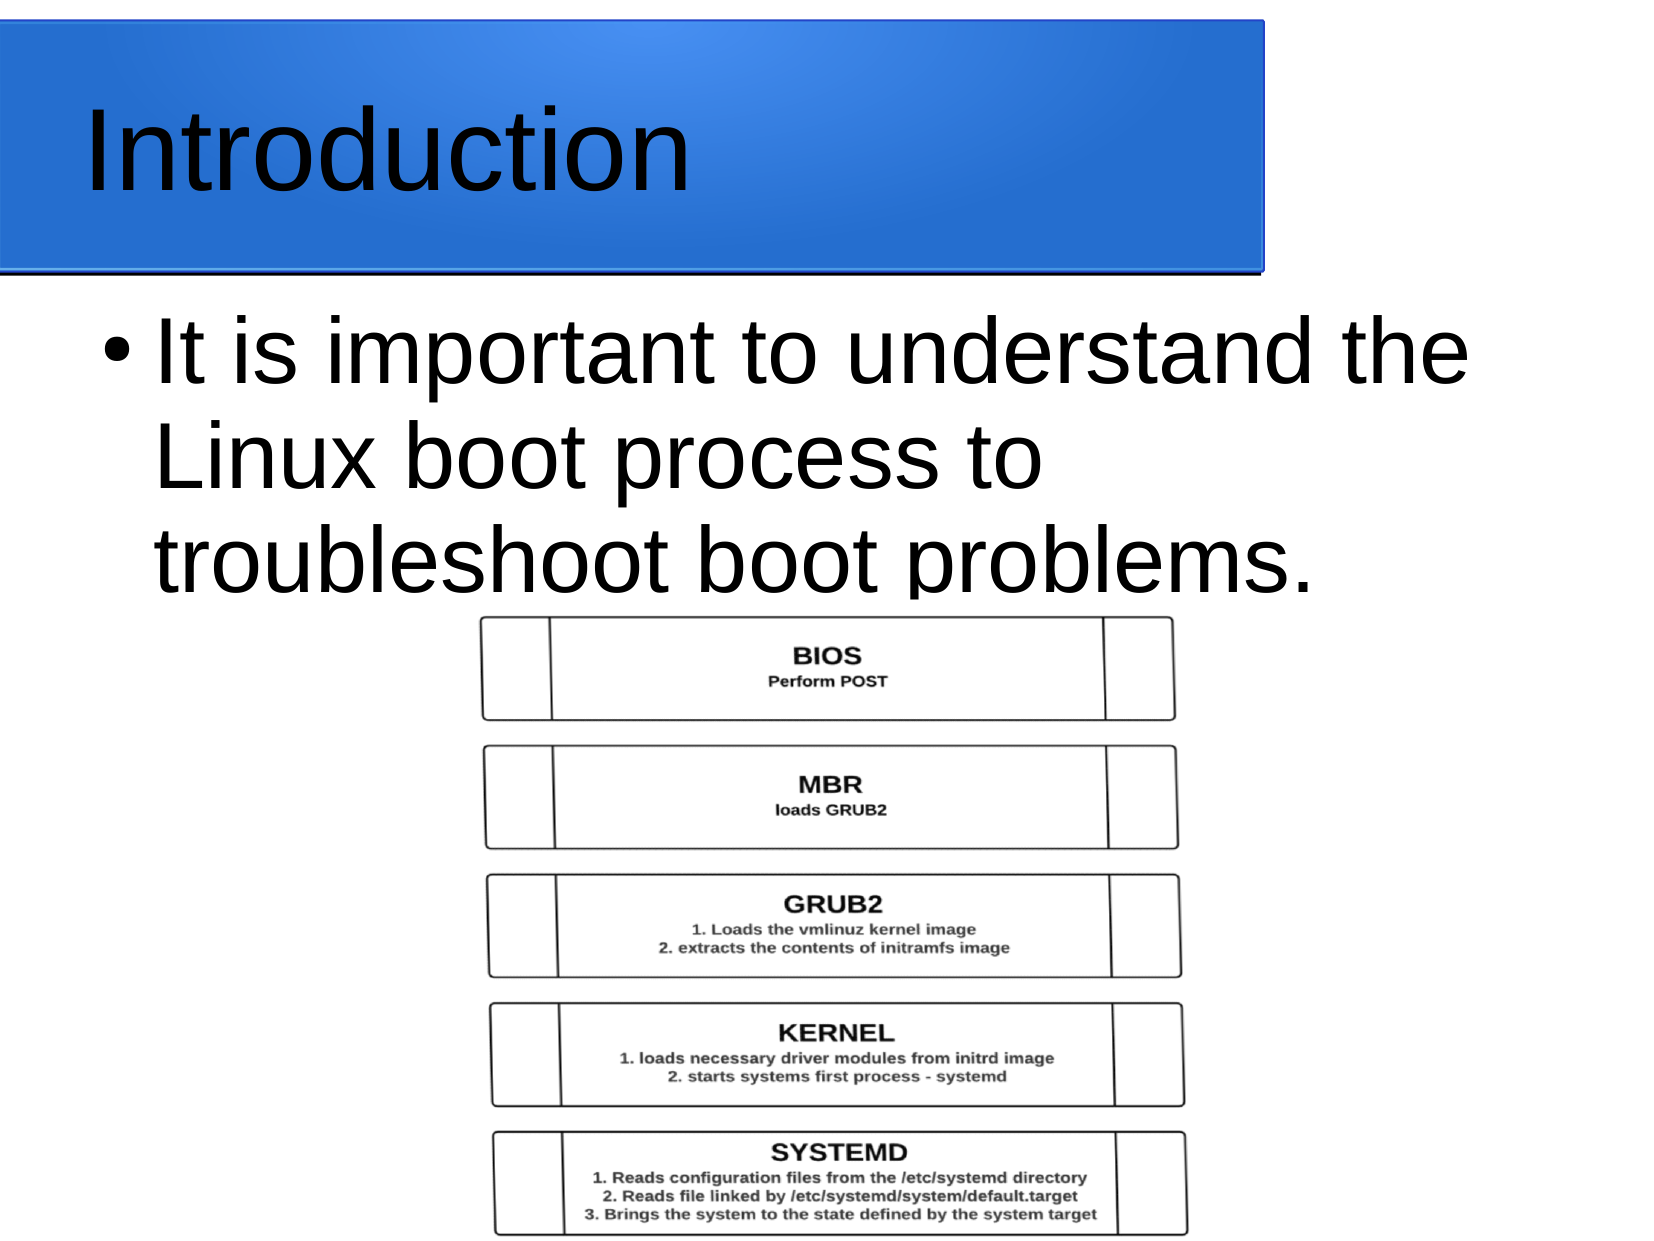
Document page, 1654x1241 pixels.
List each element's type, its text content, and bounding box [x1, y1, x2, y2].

list It is important to understand the Linux boot process to troubleshoot boot problems. [82, 299, 1571, 1019]
picture [405, 600, 1252, 1241]
title Introduction [82, 47, 1235, 252]
